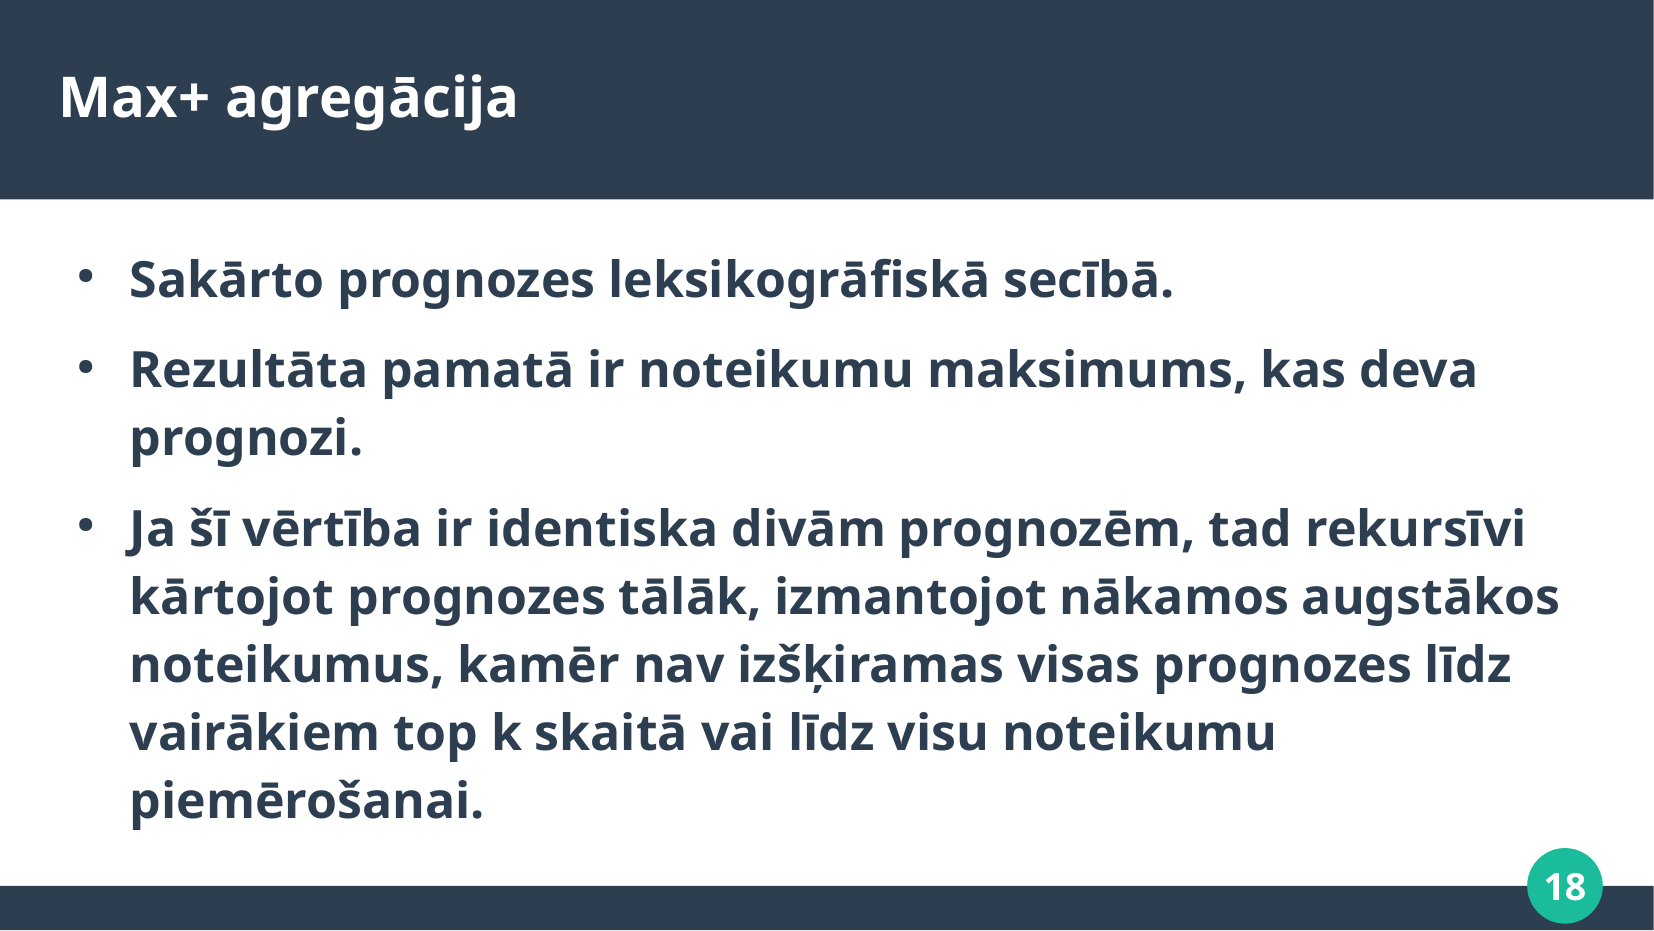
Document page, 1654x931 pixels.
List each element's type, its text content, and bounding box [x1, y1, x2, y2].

title Max+ agregācija [59, 37, 1595, 155]
list Sakārto prognozes leksikogrāfiskā secībā. Rezultāta pamatā ir noteikumu maksimums, kas deva prognozi. Ja šī vērtība ir identiska divām prognozēm, tad rekursīvi kārtojot prognozes tālāk, izmantojot nākamos augstākos noteikumus, kamēr nav izšķiramas visas prognozes līdz vairākiem top k skaitā vai līdz visu noteikumu piemērošanai. [59, 243, 1595, 864]
